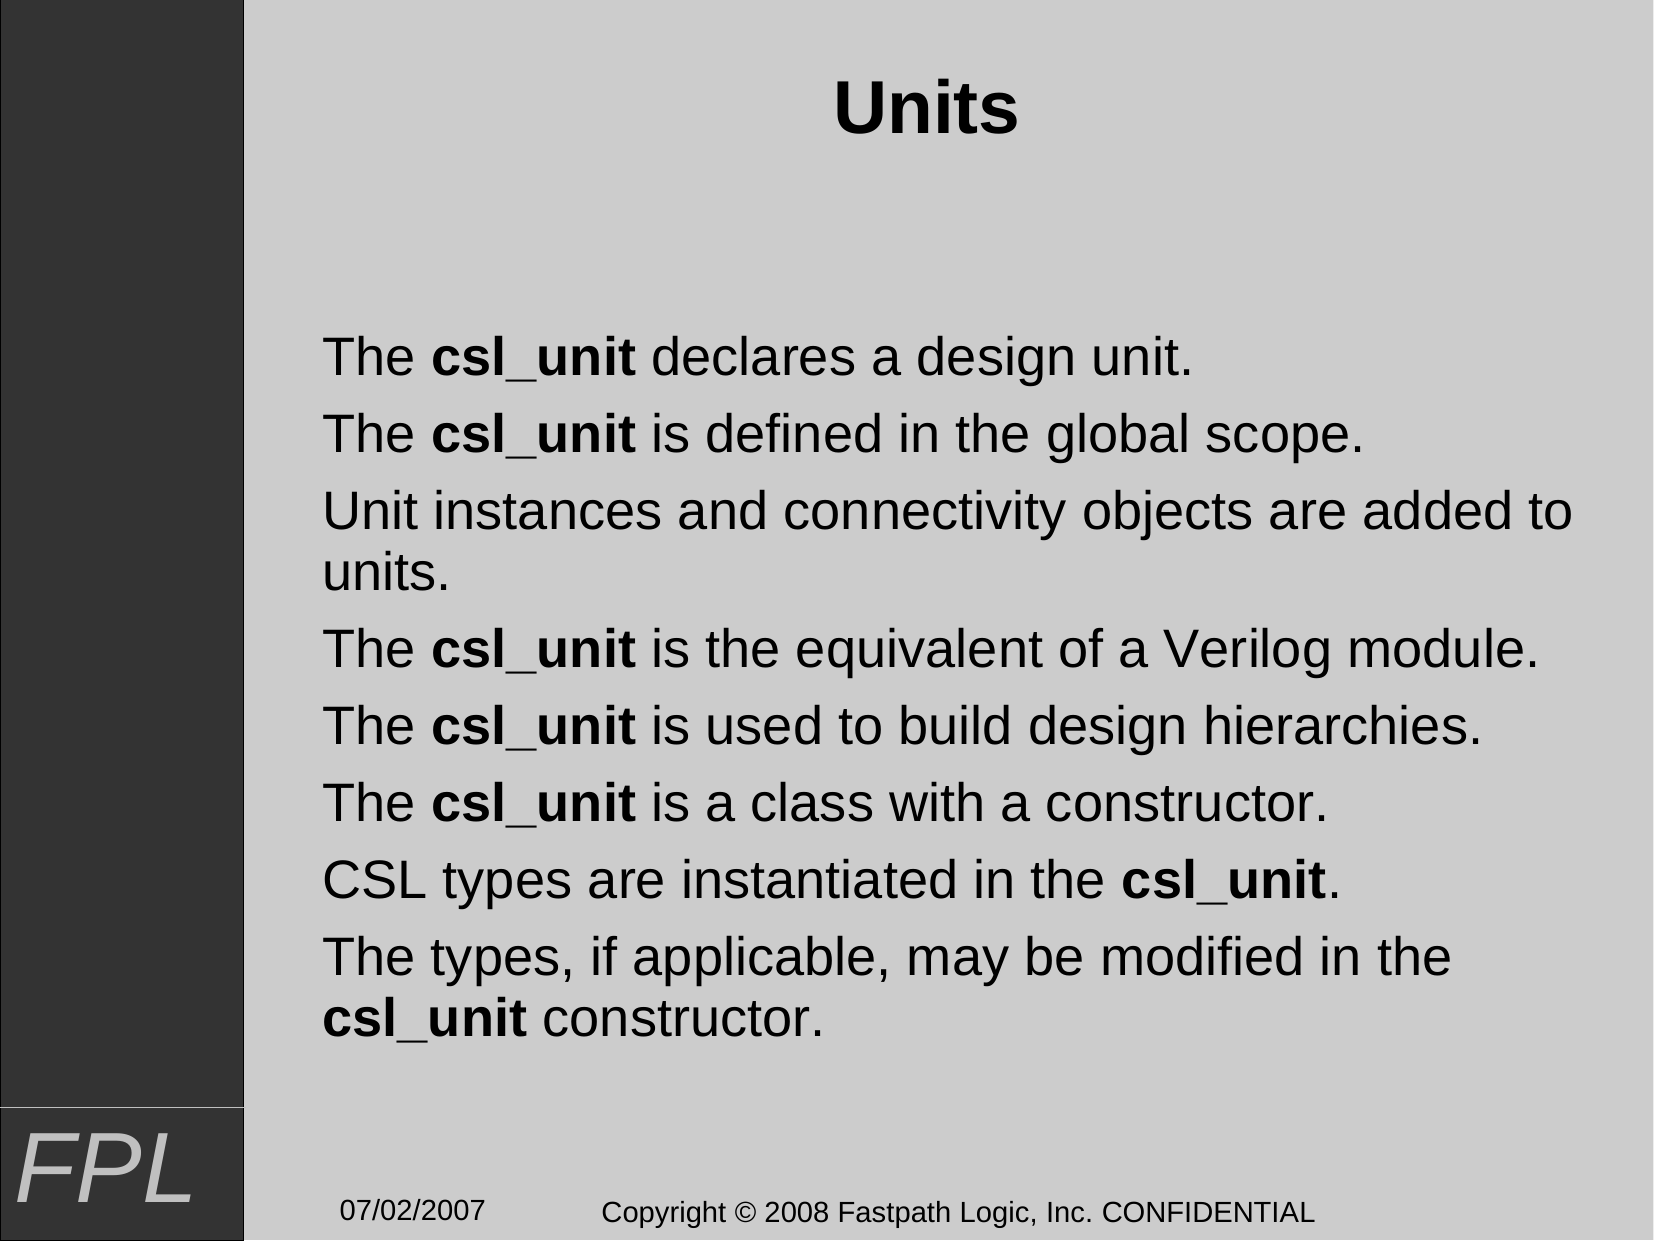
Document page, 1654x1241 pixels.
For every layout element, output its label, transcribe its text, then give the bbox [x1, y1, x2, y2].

subtitle The csl_unit declares a design unit. The csl_unit is defined in the global scope. Unit instances and connectivity objects are added to units. The csl_unit is the equivalent of a Verilog module. The csl_unit is used to build design hierarchies. The csl_unit is a class with a constructor. CSL types are instantiated in the csl_unit. The types, if applicable, may be modified in the csl_unit constructor. [322, 272, 1635, 1179]
title Units [375, 0, 1479, 216]
